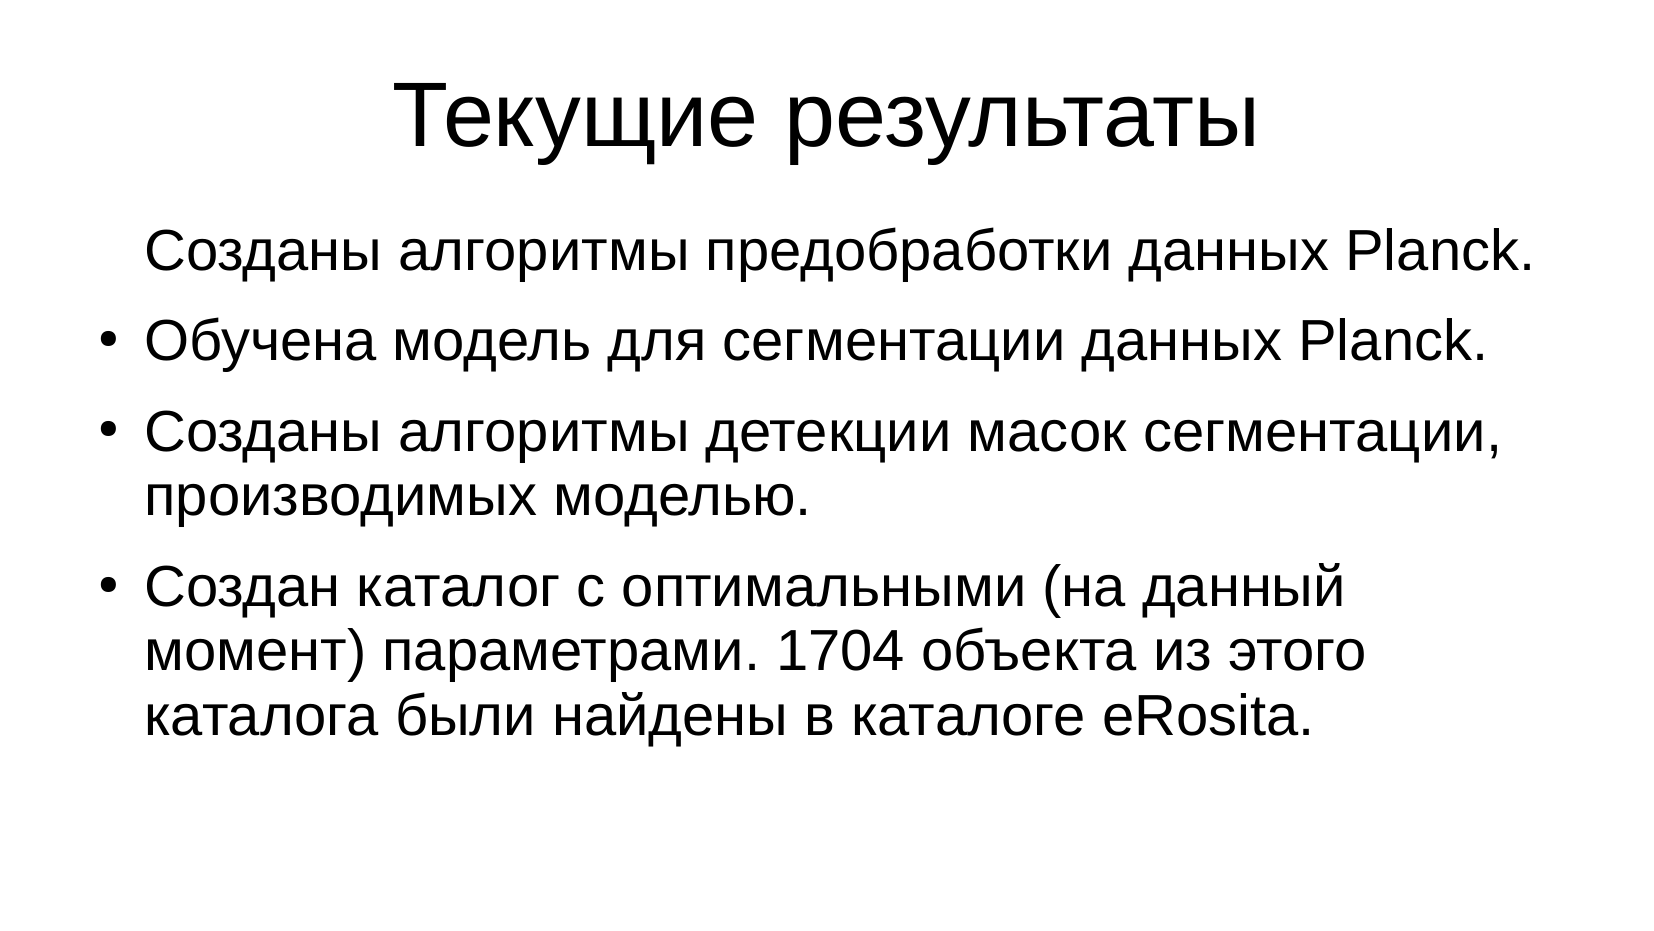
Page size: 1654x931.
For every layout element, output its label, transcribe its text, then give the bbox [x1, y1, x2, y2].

title Текущие результаты [82, 37, 1571, 193]
list Созданы алгоритмы предобработки данных Planck. Обучена модель для сегментации данных Planck. Созданы алгоритмы детекции масок сегментации, производимых моделью. Создан каталог с оптимальными (на данный момент) параметрами. 1704 объекта из этого каталога были найдены в каталоге eRosita. [82, 217, 1571, 758]
